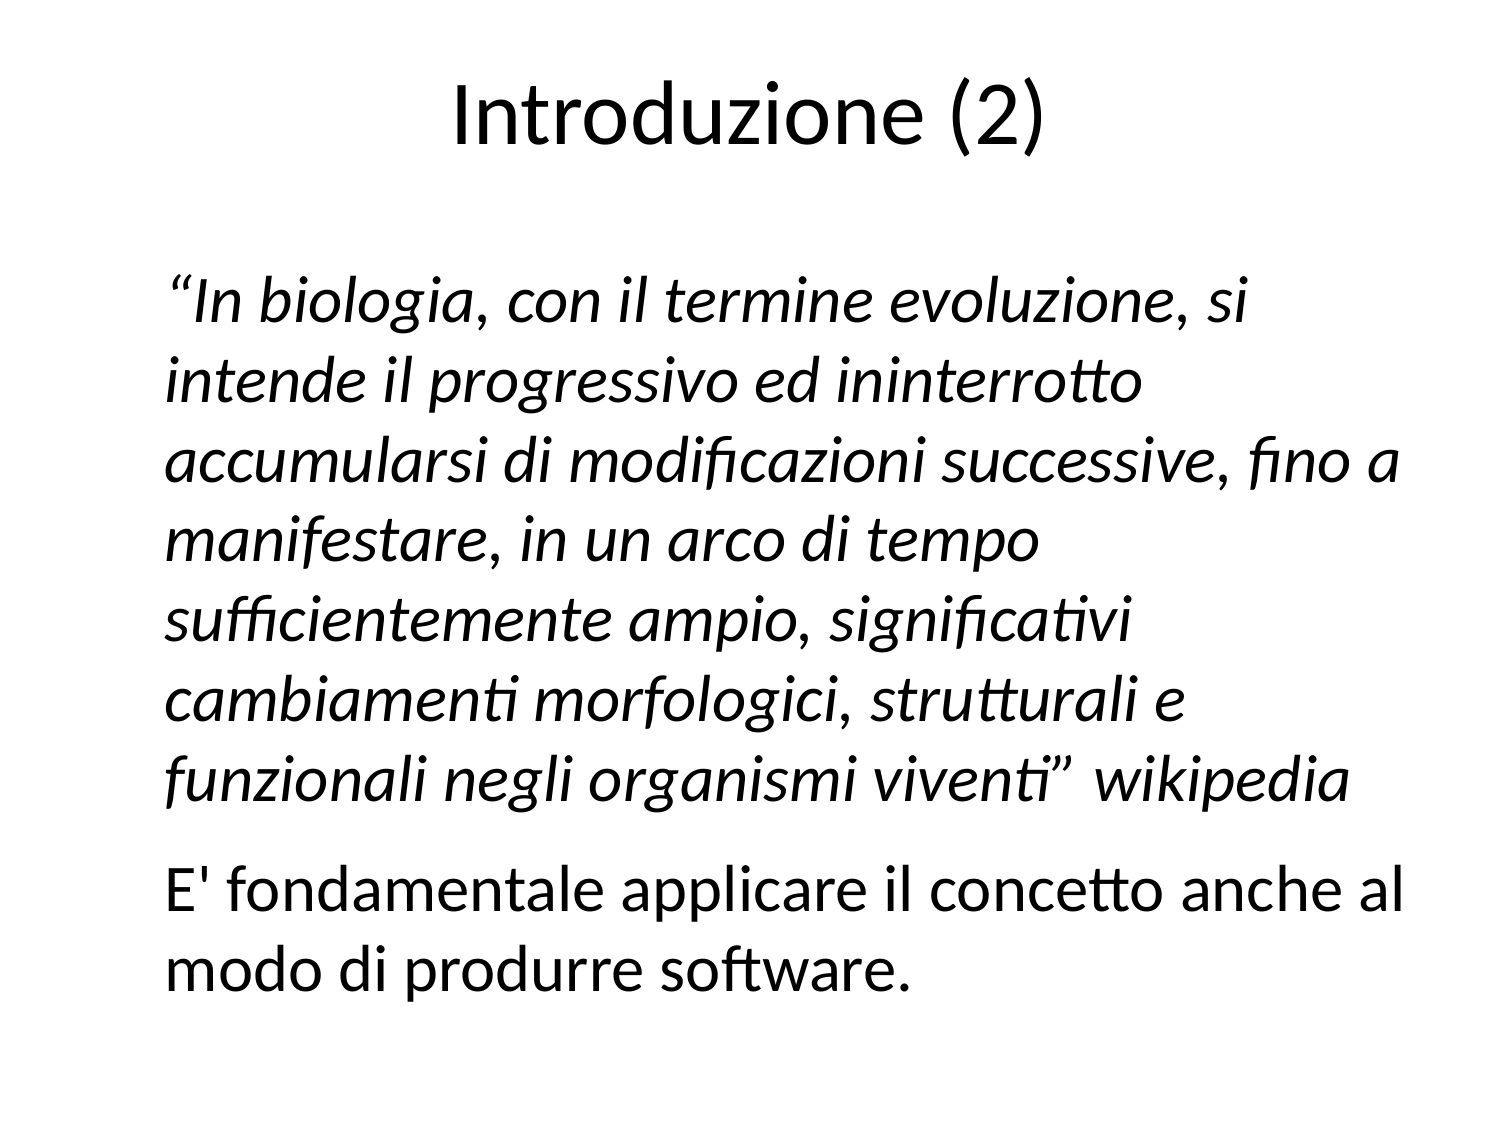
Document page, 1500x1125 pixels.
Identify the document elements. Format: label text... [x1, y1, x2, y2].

title Introduzione (2) [75, 45, 1425, 233]
list “In biologia, con il termine evoluzione, si intende il progressivo ed ininterrotto accumularsi di modificazioni successive, fino a manifestare, in un arco di tempo sufficientemente ampio, significativi cambiamenti morfologici, strutturali e funzionali negli organismi viventi” wikipedia E' fondamentale applicare il concetto anche al modo di produrre software. [79, 248, 1430, 991]
